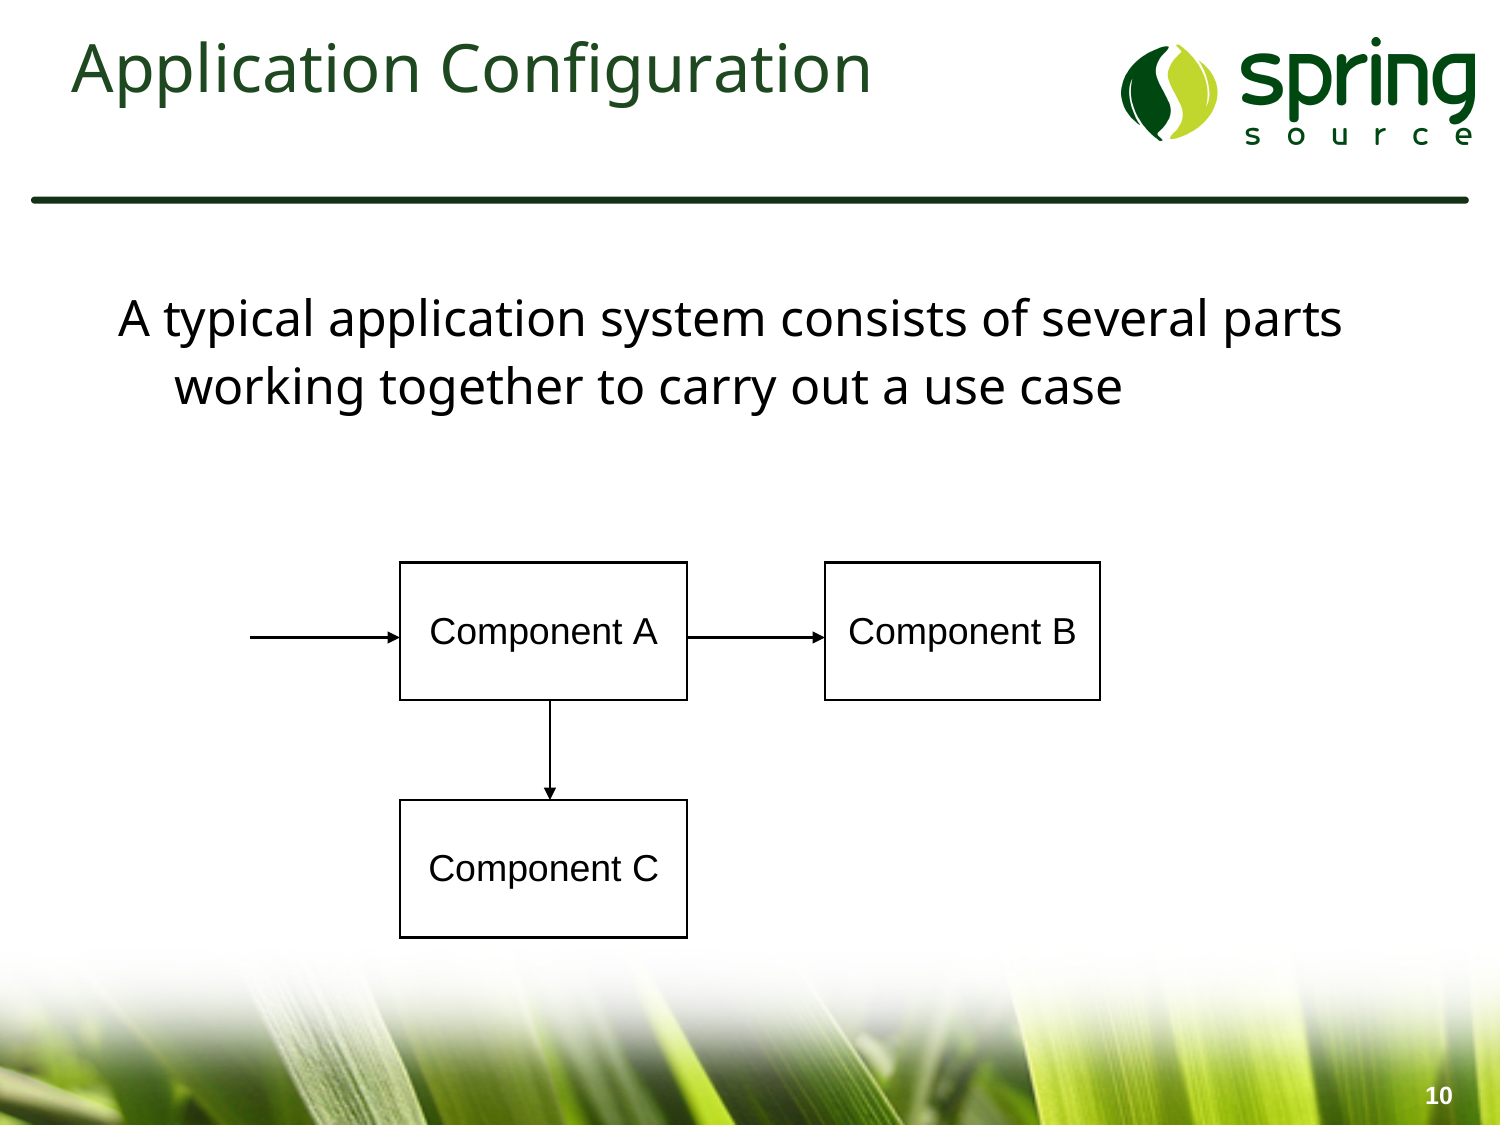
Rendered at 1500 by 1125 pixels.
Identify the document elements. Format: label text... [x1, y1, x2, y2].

text_box Component C [399, 800, 688, 938]
title Application Configuration [56, 13, 1089, 176]
picture [1121, 37, 1475, 145]
list A typical application system consists of several parts working together to carry out a use case [103, 275, 1394, 938]
text_box Component A [399, 562, 688, 700]
picture [0, 944, 1500, 1125]
text_box Component B [824, 562, 1100, 700]
